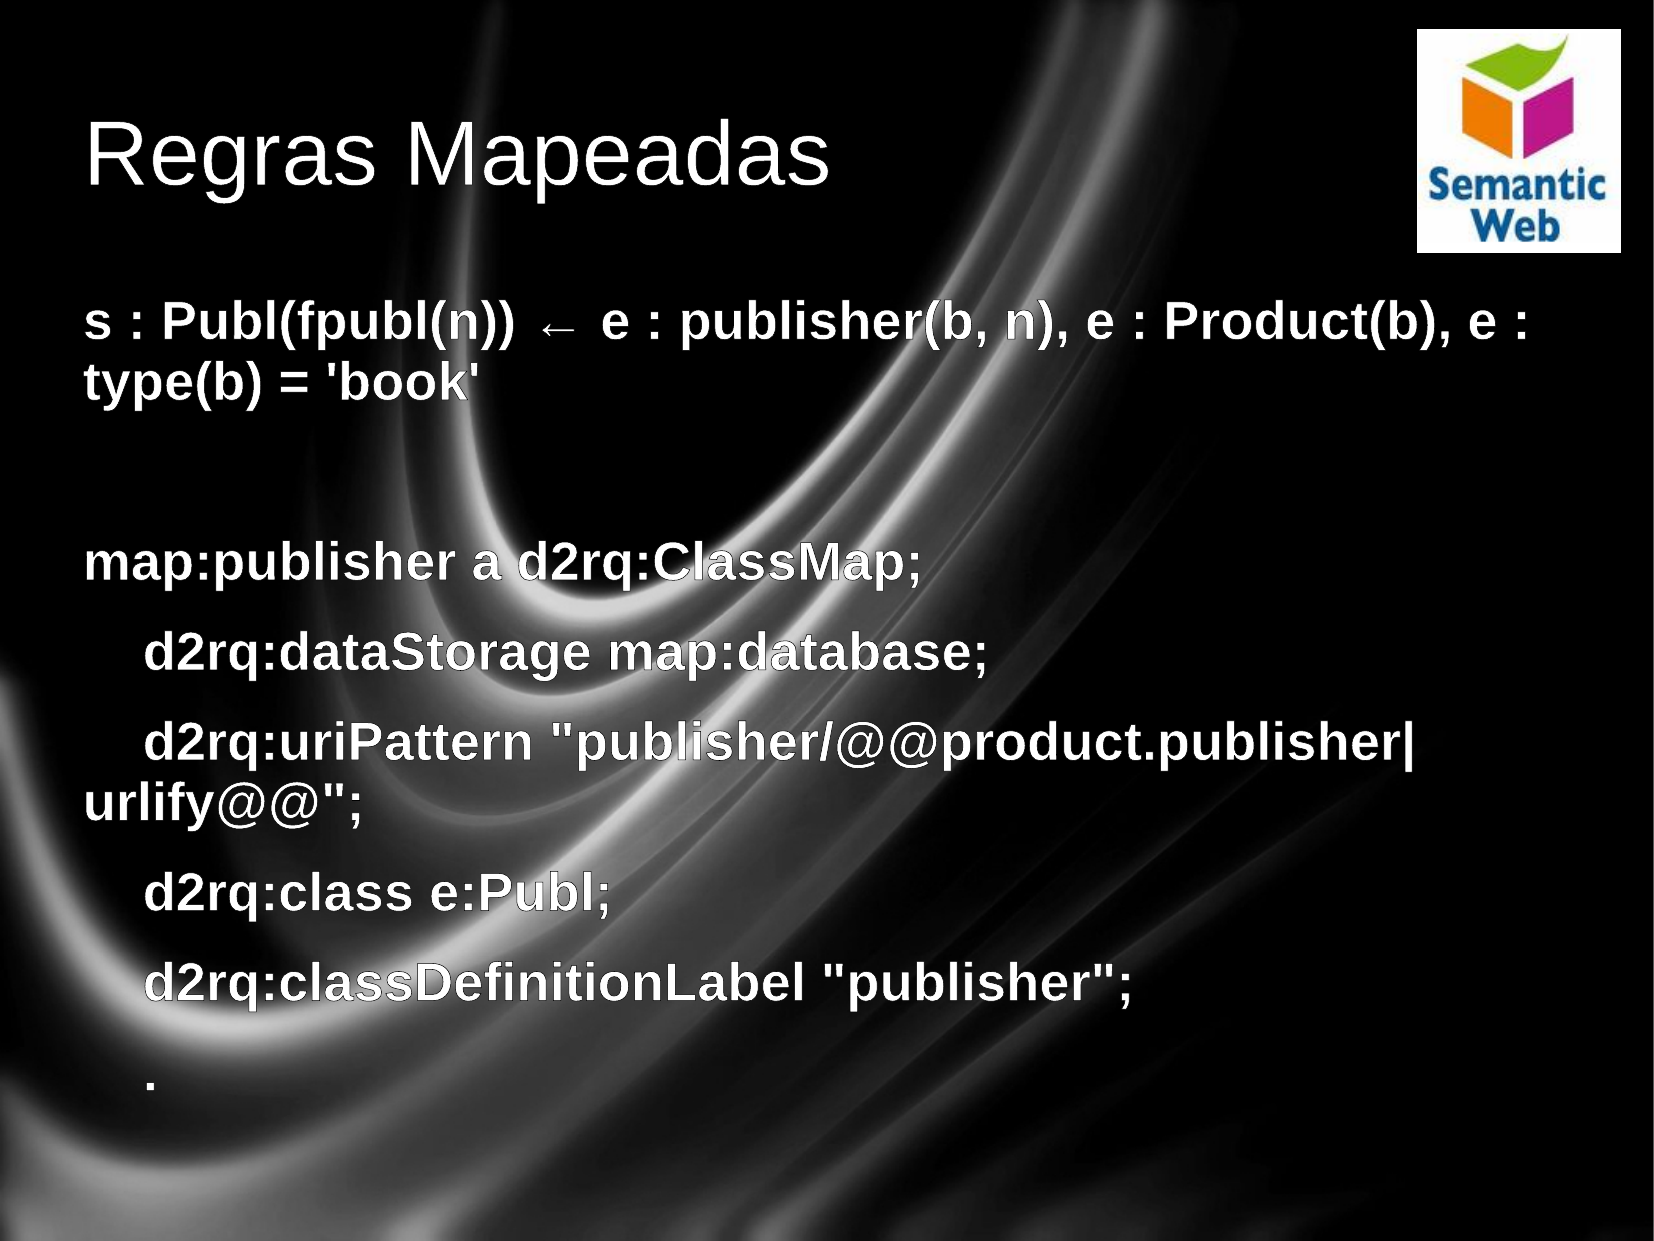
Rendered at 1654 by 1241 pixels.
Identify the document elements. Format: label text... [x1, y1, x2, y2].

picture [0, 0, 1654, 1241]
title Regras Mapeadas [82, 49, 1359, 257]
list s : Publ(fpubl(n)) ← e : publisher(b, n), e : Product(b), e : type(b) = 'book' map:publisher a d2rq:ClassMap; d2rq:dataStorage map:database; d2rq:uriPattern "publisher/@@product.publisher|urlify@@"; d2rq:class e:Publ; d2rq:classDefinitionLabel "publisher"; . [82, 290, 1571, 1118]
